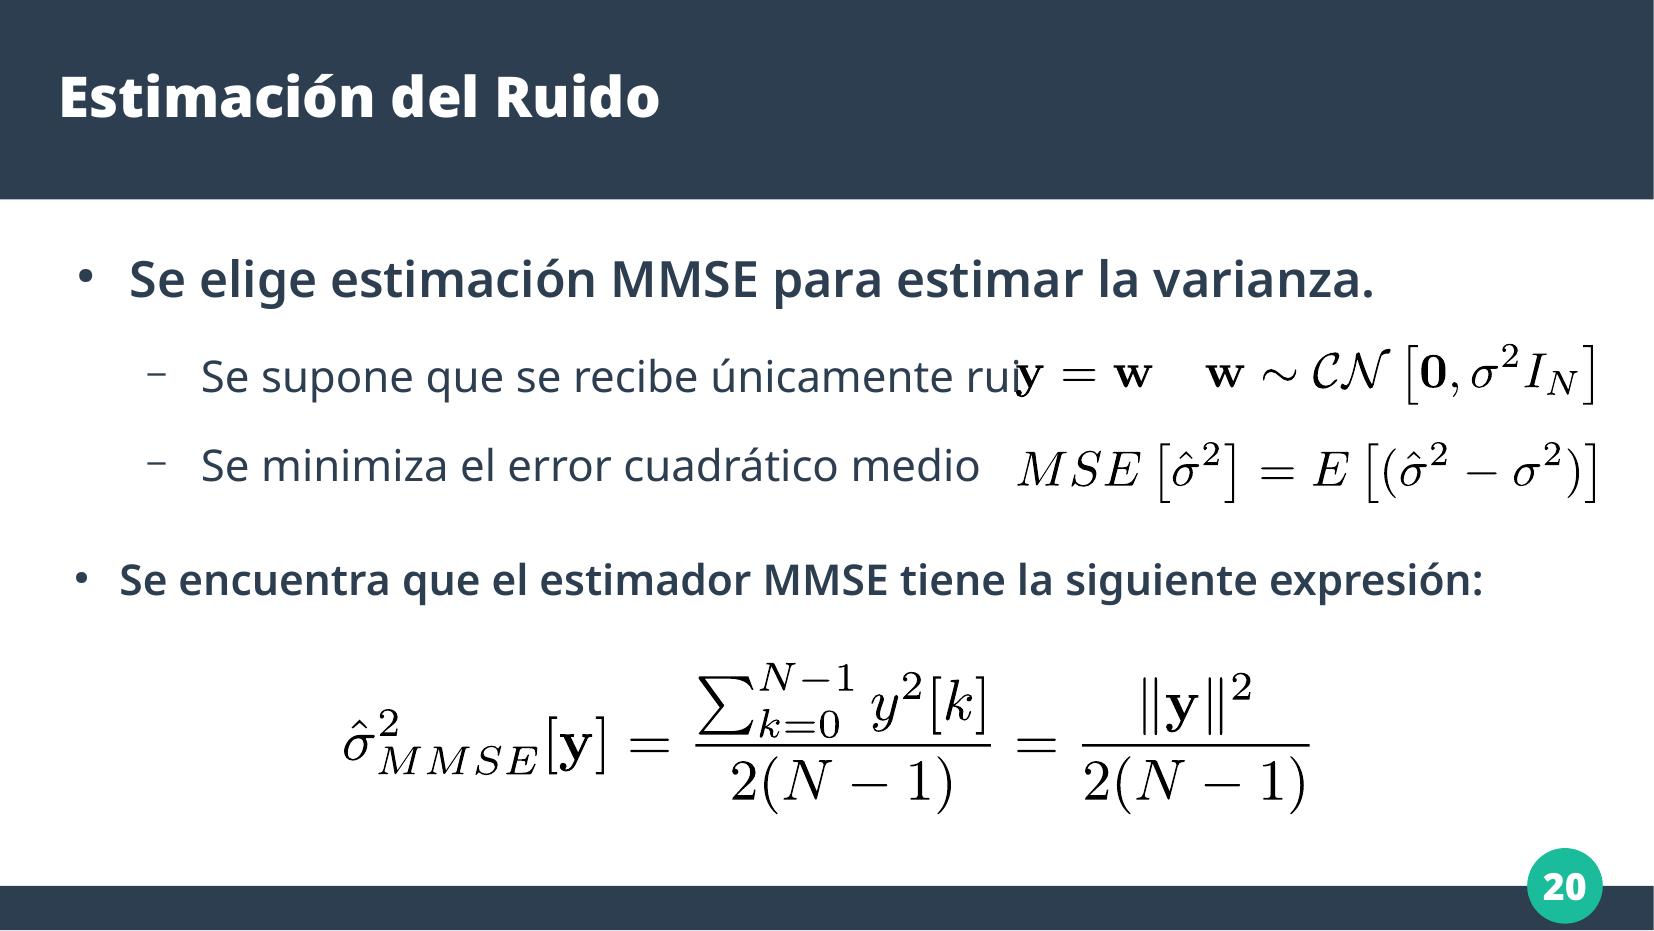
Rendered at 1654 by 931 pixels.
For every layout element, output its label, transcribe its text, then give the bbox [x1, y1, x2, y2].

title Estimación del Ruido [59, 37, 1595, 155]
text_box [344, 662, 1310, 815]
list Se elige estimación MMSE para estimar la varianza. Se supone que se recibe únicamente ruido Se minimiza el error cuadrático medio [59, 243, 1595, 540]
text_box [1015, 343, 1593, 405]
list Se encuentra que el estimador MMSE tiene la siguiente expresión: [59, 549, 1595, 620]
text_box [1017, 442, 1595, 503]
